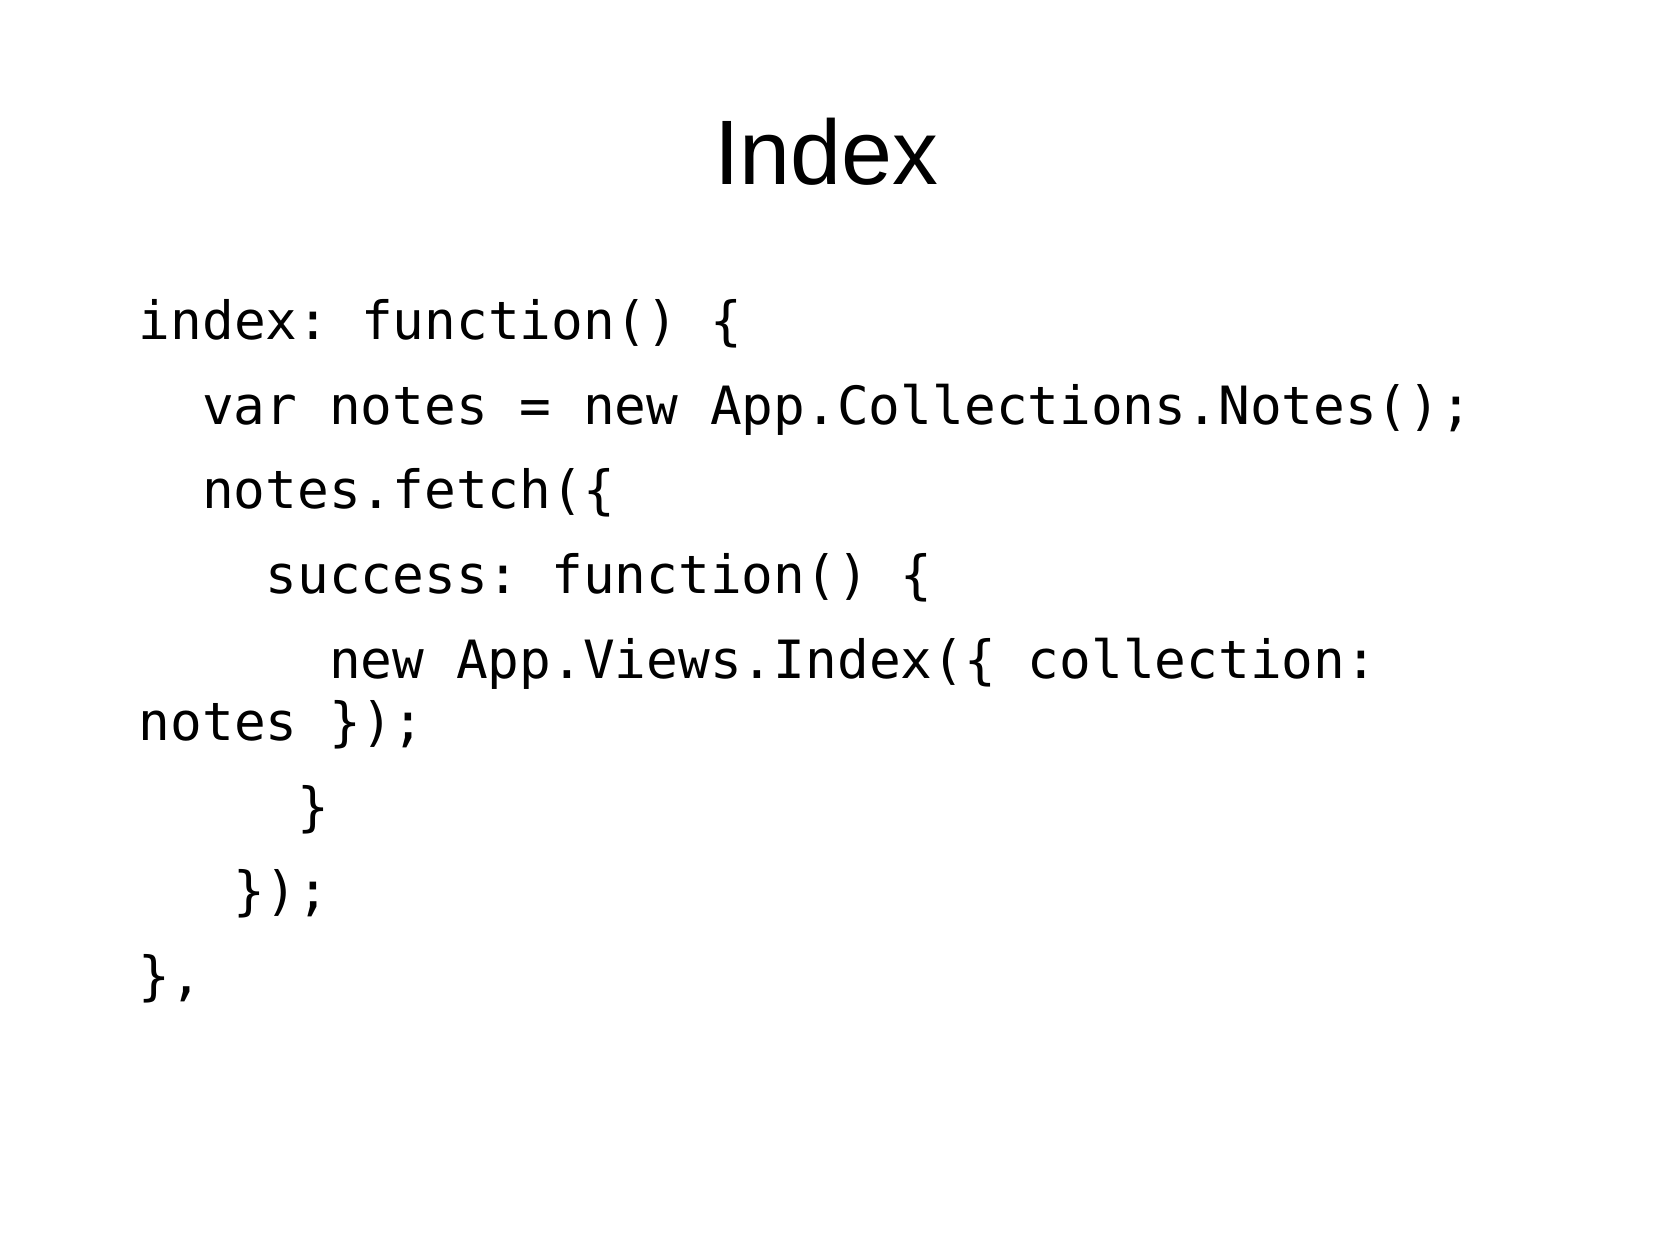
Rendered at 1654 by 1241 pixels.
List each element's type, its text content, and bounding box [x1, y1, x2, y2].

title Index [82, 49, 1571, 257]
list index: function() { var notes = new App.Collections.Notes(); notes.fetch({ success: function() { new App.Views.Index({ collection: notes }); } }); }, [82, 290, 1538, 1010]
